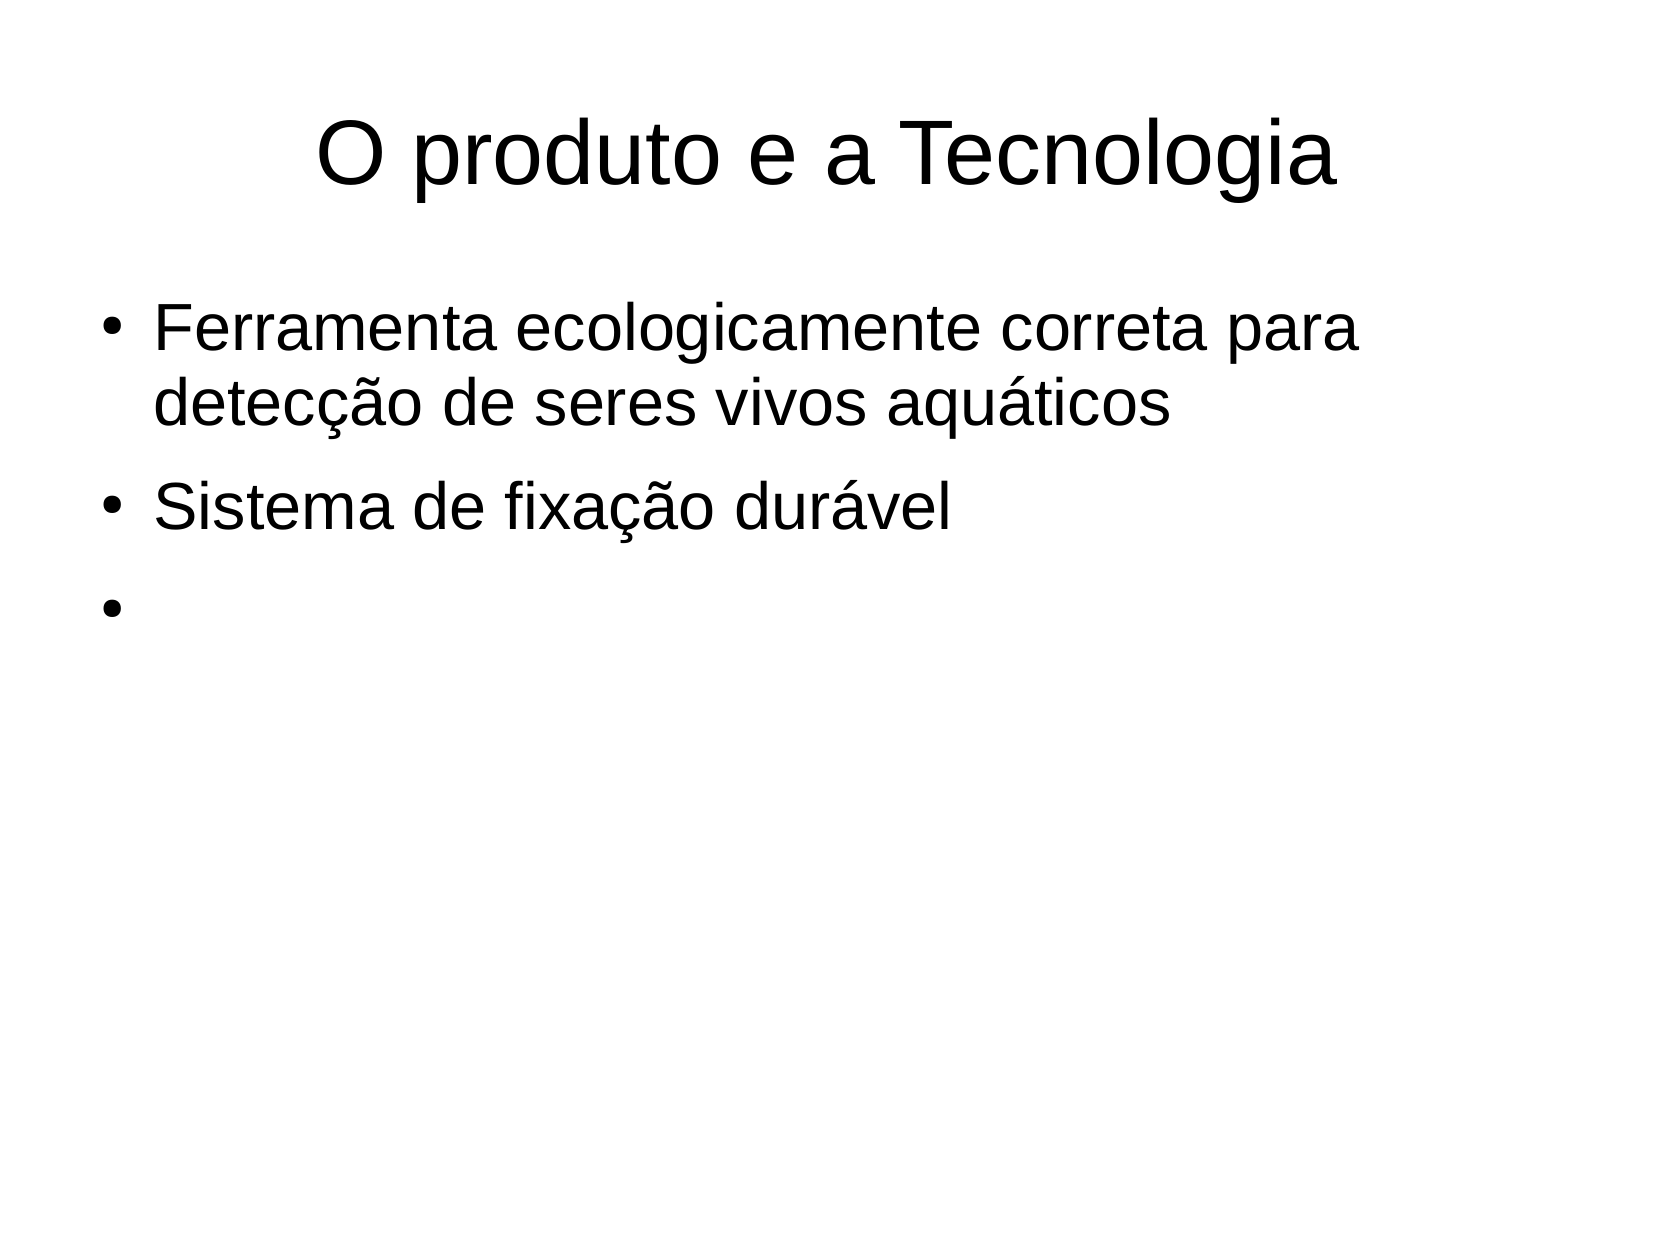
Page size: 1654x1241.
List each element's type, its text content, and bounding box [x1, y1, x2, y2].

title O produto e a Tecnologia [82, 49, 1571, 257]
list Ferramenta ecologicamente correta para detecção de seres vivos aquáticos Sistema de fixação durável [82, 290, 1538, 1010]
